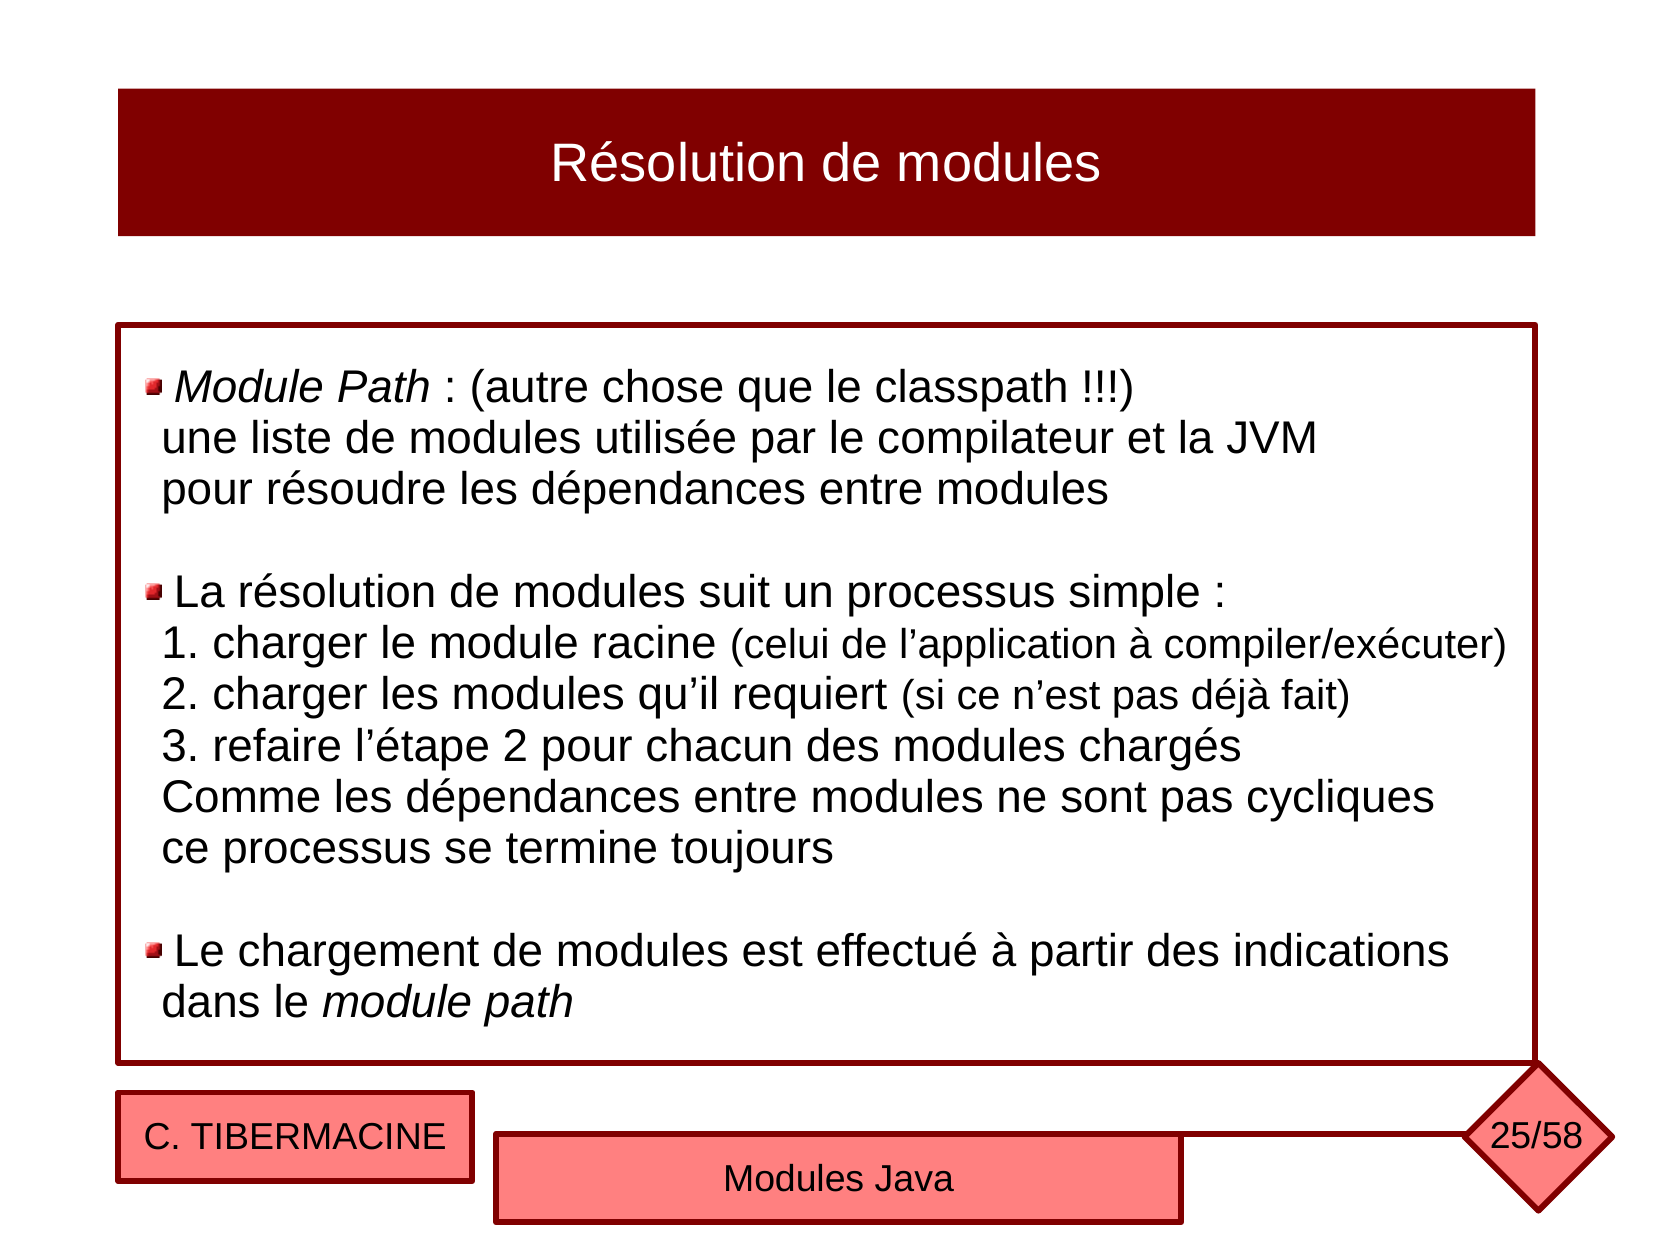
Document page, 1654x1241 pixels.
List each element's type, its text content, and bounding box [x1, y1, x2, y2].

text_box [1491, 1164, 1586, 1211]
text_box [1494, 1062, 1583, 1107]
text_box Modules Java [496, 1133, 1182, 1223]
picture [145, 583, 162, 600]
text_box C. TIBERMACINE [118, 1092, 473, 1182]
text_box Résolution de modules [118, 88, 1536, 237]
picture [145, 378, 162, 395]
text_box Module Path : (autre chose que le classpath !!!) une liste de modules utilisée par le compilateur et la JVM pour résoudre les dépendances entre modules La résolution de modules suit un processus simple : 1. charger le module racine (celui de l’application à compiler/exécuter) 2. charger les modules qu’il requiert (si ce n’est pas déjà fait) 3. refaire l’étape 2 pour chacun des modules chargés Comme les dépendances entre modules ne sont pas cycliques ce processus se termine toujours Le chargement de modules est effectué à partir des indications dans le module path [118, 324, 1536, 1063]
text_box [1464, 1126, 1475, 1148]
picture [145, 942, 162, 958]
text_box <numéro>/58 [1475, 1107, 1654, 1164]
